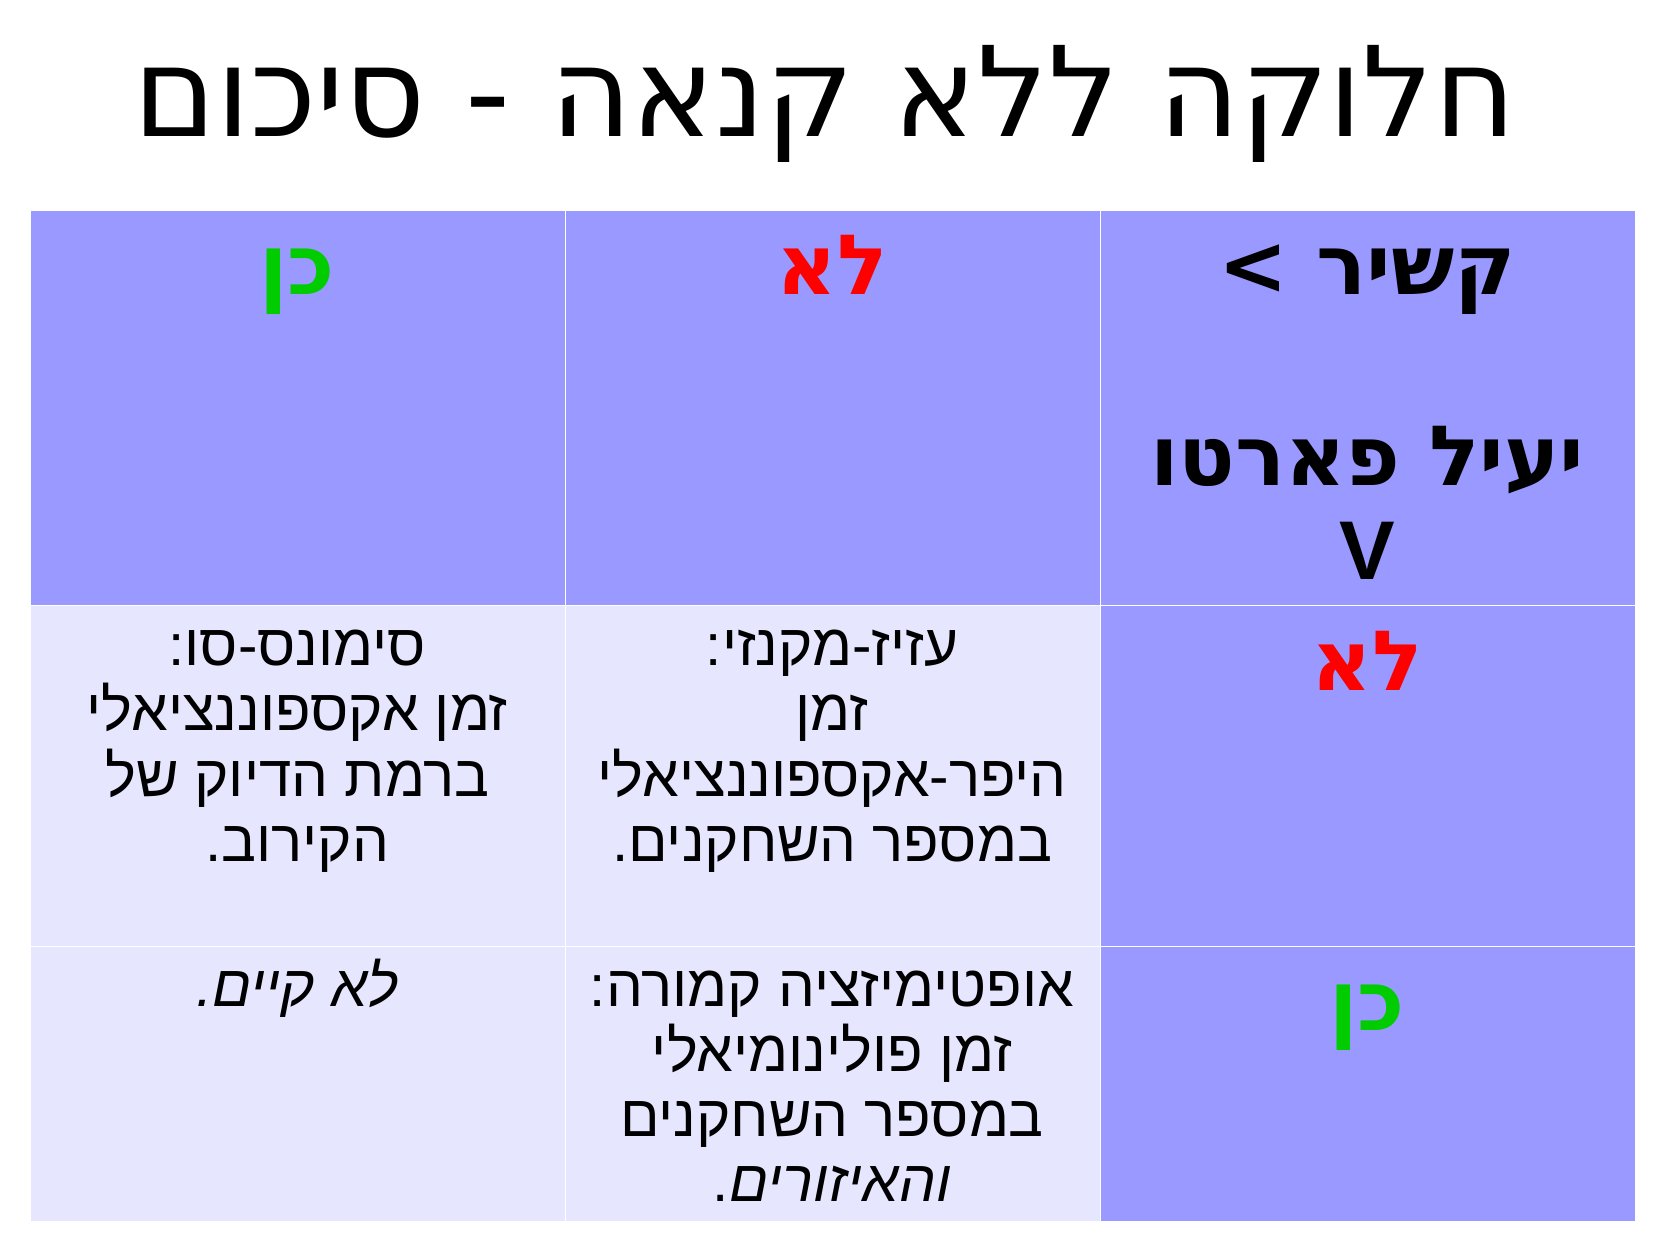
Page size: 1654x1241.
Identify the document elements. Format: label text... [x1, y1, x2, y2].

table_cell לא קיים. [31, 947, 565, 1221]
table_cell כן [1101, 947, 1635, 1221]
table_header קשיר > יעיל פארטו V [1101, 211, 1635, 605]
table_cell עזיז-מקנזי: זמן היפר-אקספוננציאלי במספר השחקנים. [566, 606, 1100, 946]
table_header לא [566, 211, 1100, 605]
table_cell לא [1101, 606, 1635, 946]
title חלוקה ללא קנאה - סיכום [30, 7, 1654, 166]
table_cell סימונס-סו: זמן אקספוננציאלי ברמת הדיוק של הקירוב. [31, 606, 565, 946]
table_cell אופטימיזציה קמורה: זמן פולינומיאלי במספר השחקנים והאיזורים. [566, 947, 1100, 1221]
table_header כן [31, 211, 565, 605]
